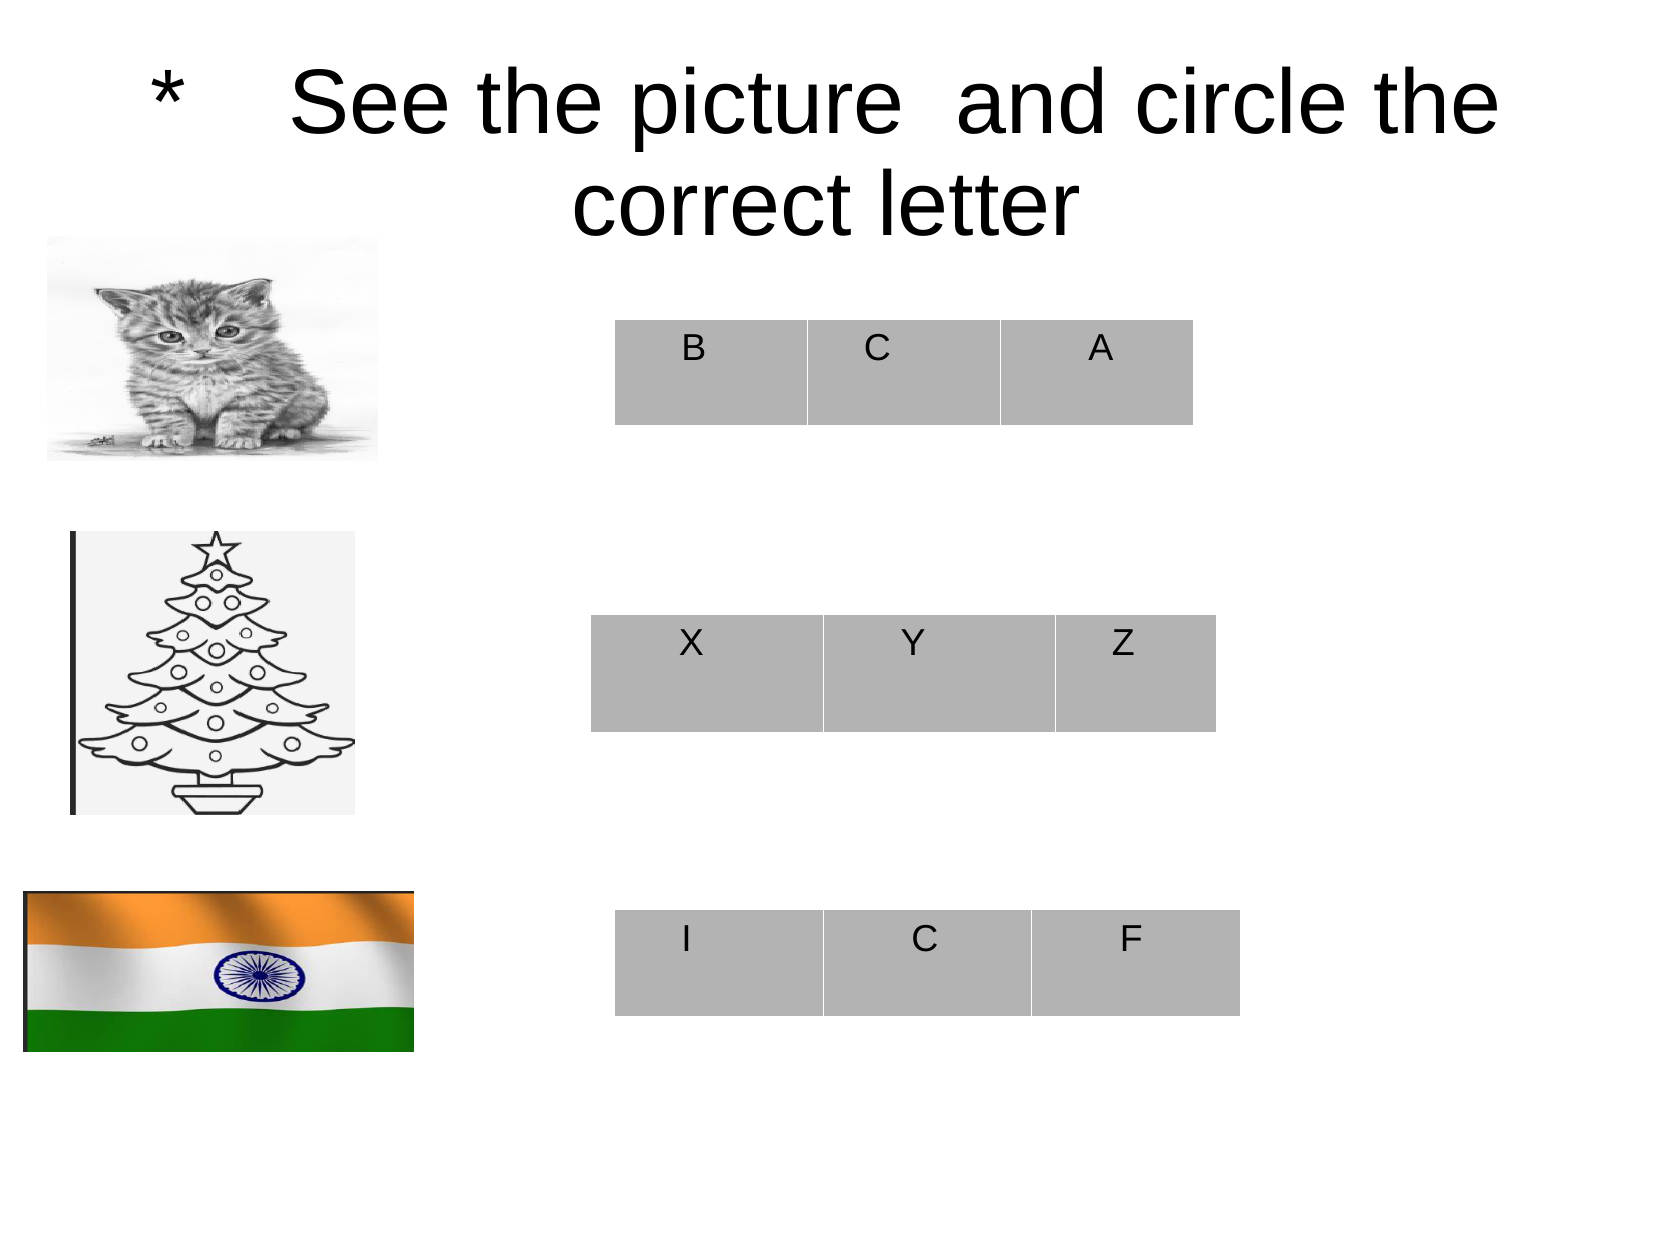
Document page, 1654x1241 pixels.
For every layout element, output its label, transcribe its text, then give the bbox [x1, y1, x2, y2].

picture [70, 531, 355, 815]
table_header C [808, 320, 1000, 425]
table_header B [615, 320, 807, 425]
table_header C [824, 910, 1031, 1016]
picture [23, 891, 414, 1052]
table_header X [591, 615, 823, 732]
title * See the picture and circle the correct letter [82, 49, 1571, 257]
picture [47, 236, 378, 461]
table_header F [1032, 910, 1240, 1016]
table_header I [615, 910, 823, 1016]
table_header Y [824, 615, 1055, 732]
table_header A [1001, 320, 1193, 425]
table_header Z [1056, 615, 1216, 732]
